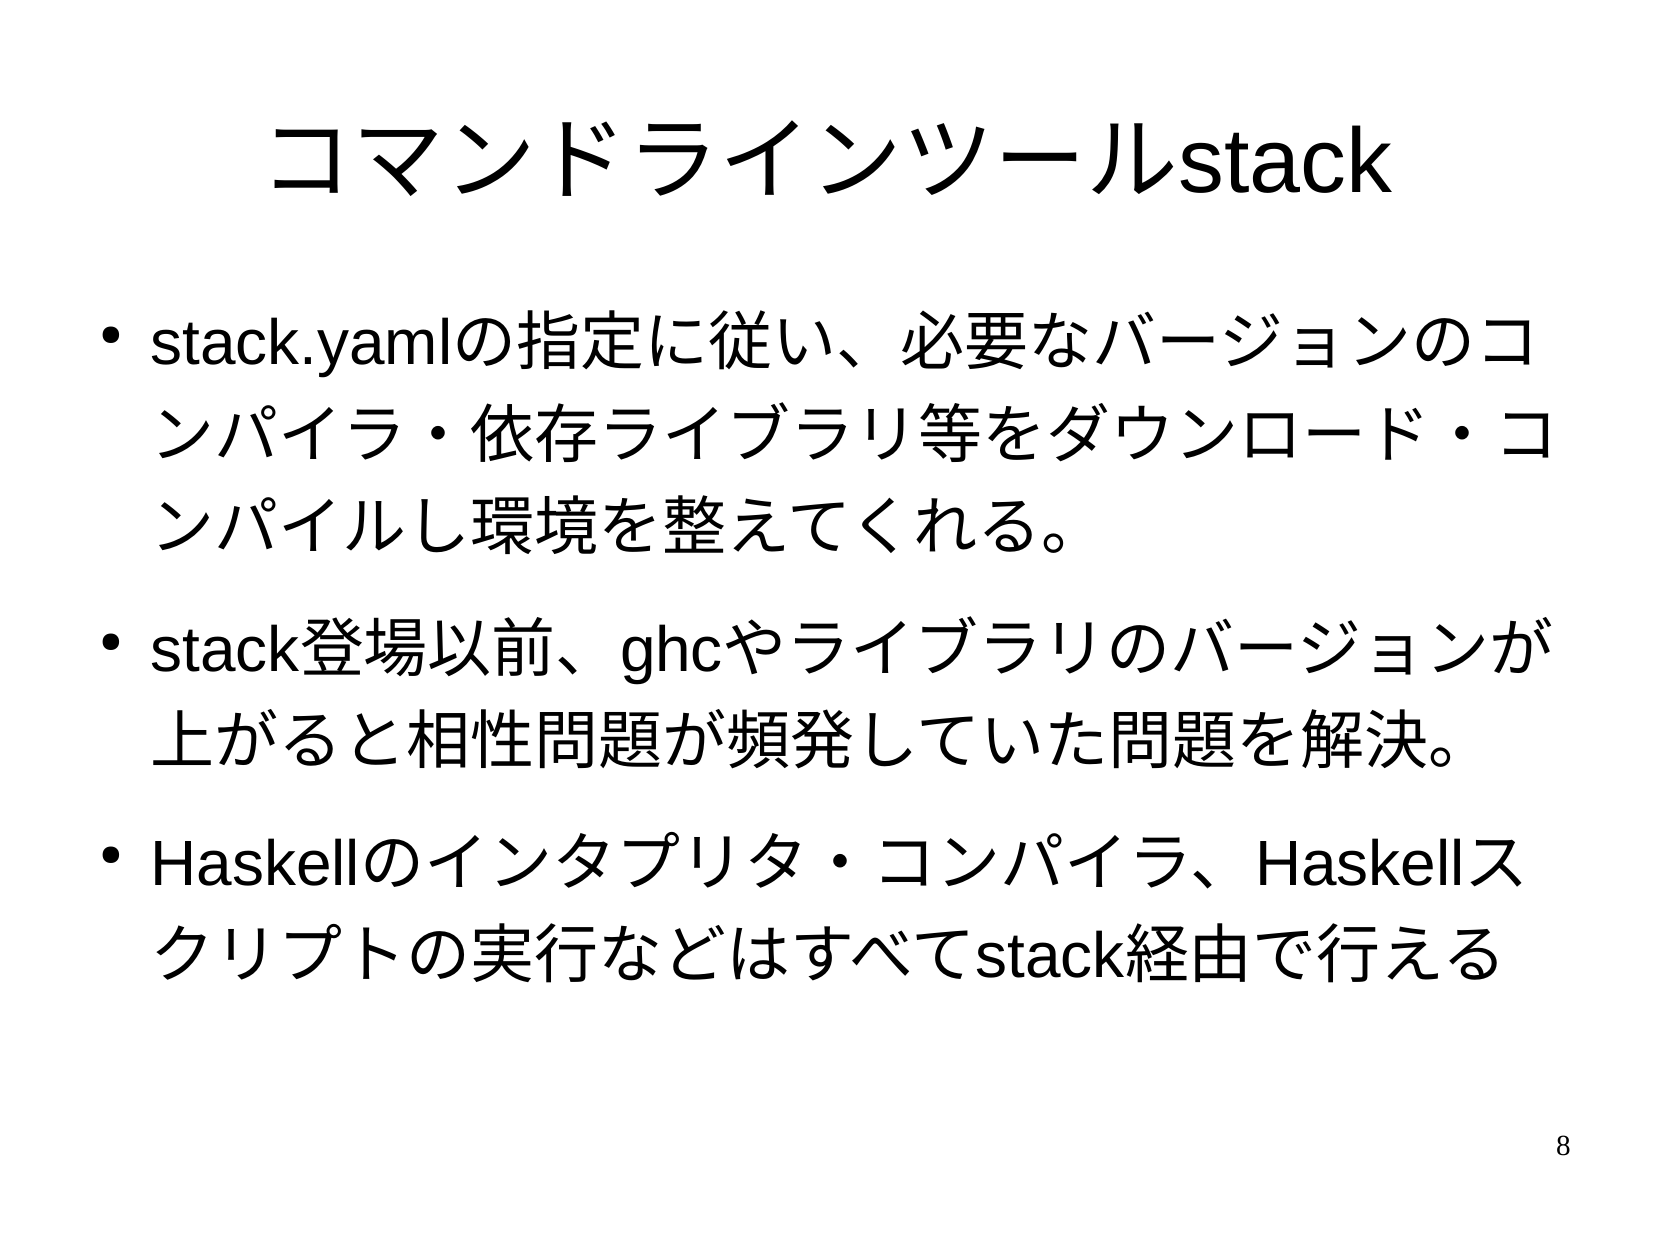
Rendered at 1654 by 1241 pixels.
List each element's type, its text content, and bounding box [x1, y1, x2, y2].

title コマンドラインツールstack [82, 49, 1571, 257]
list stack.yamlの指定に従い、必要なバージョンのコンパイラ・依存ライブラリ等をダウンロード・コンパイルし環境を整えてくれる。 stack登場以前、ghcやライブラリのバージョンが上がると相性問題が頻発していた問題を解決。 Haskellのインタプリタ・コンパイラ、Haskellスクリプトの実行などはすべてstack経由で行える [82, 290, 1571, 1010]
